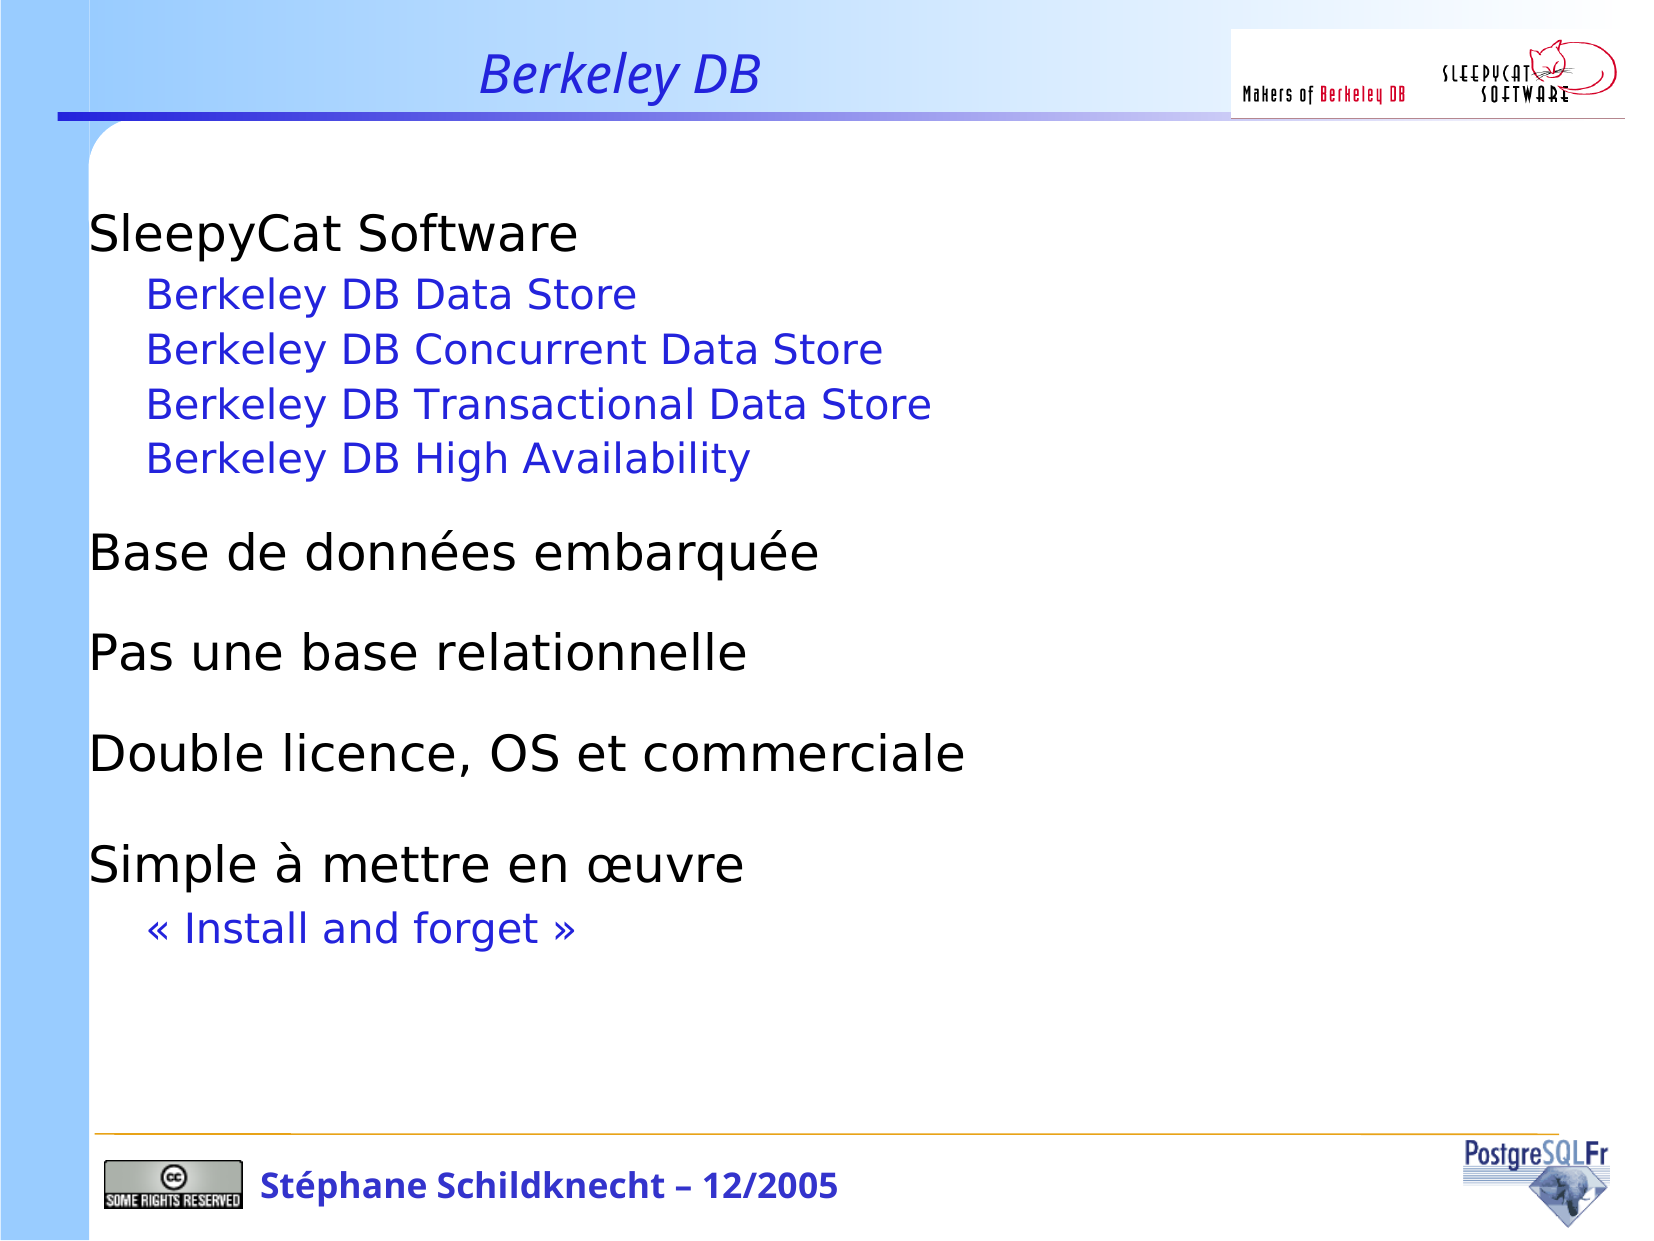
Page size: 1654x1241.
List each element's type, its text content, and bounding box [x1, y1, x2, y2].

picture [1462, 1139, 1610, 1228]
title Berkeley DB [59, 0, 1182, 148]
picture [104, 1160, 243, 1209]
picture [1231, 29, 1625, 119]
list SleepyCat Software Berkeley DB Data Store Berkeley DB Concurrent Data Store Berkeley DB Transactional Data Store Berkeley DB High Availability Base de données embarquée Pas une base relationnelle Double licence, OS et commerciale Simple à mettre en œuvre « Install and forget » [88, 175, 1547, 1064]
